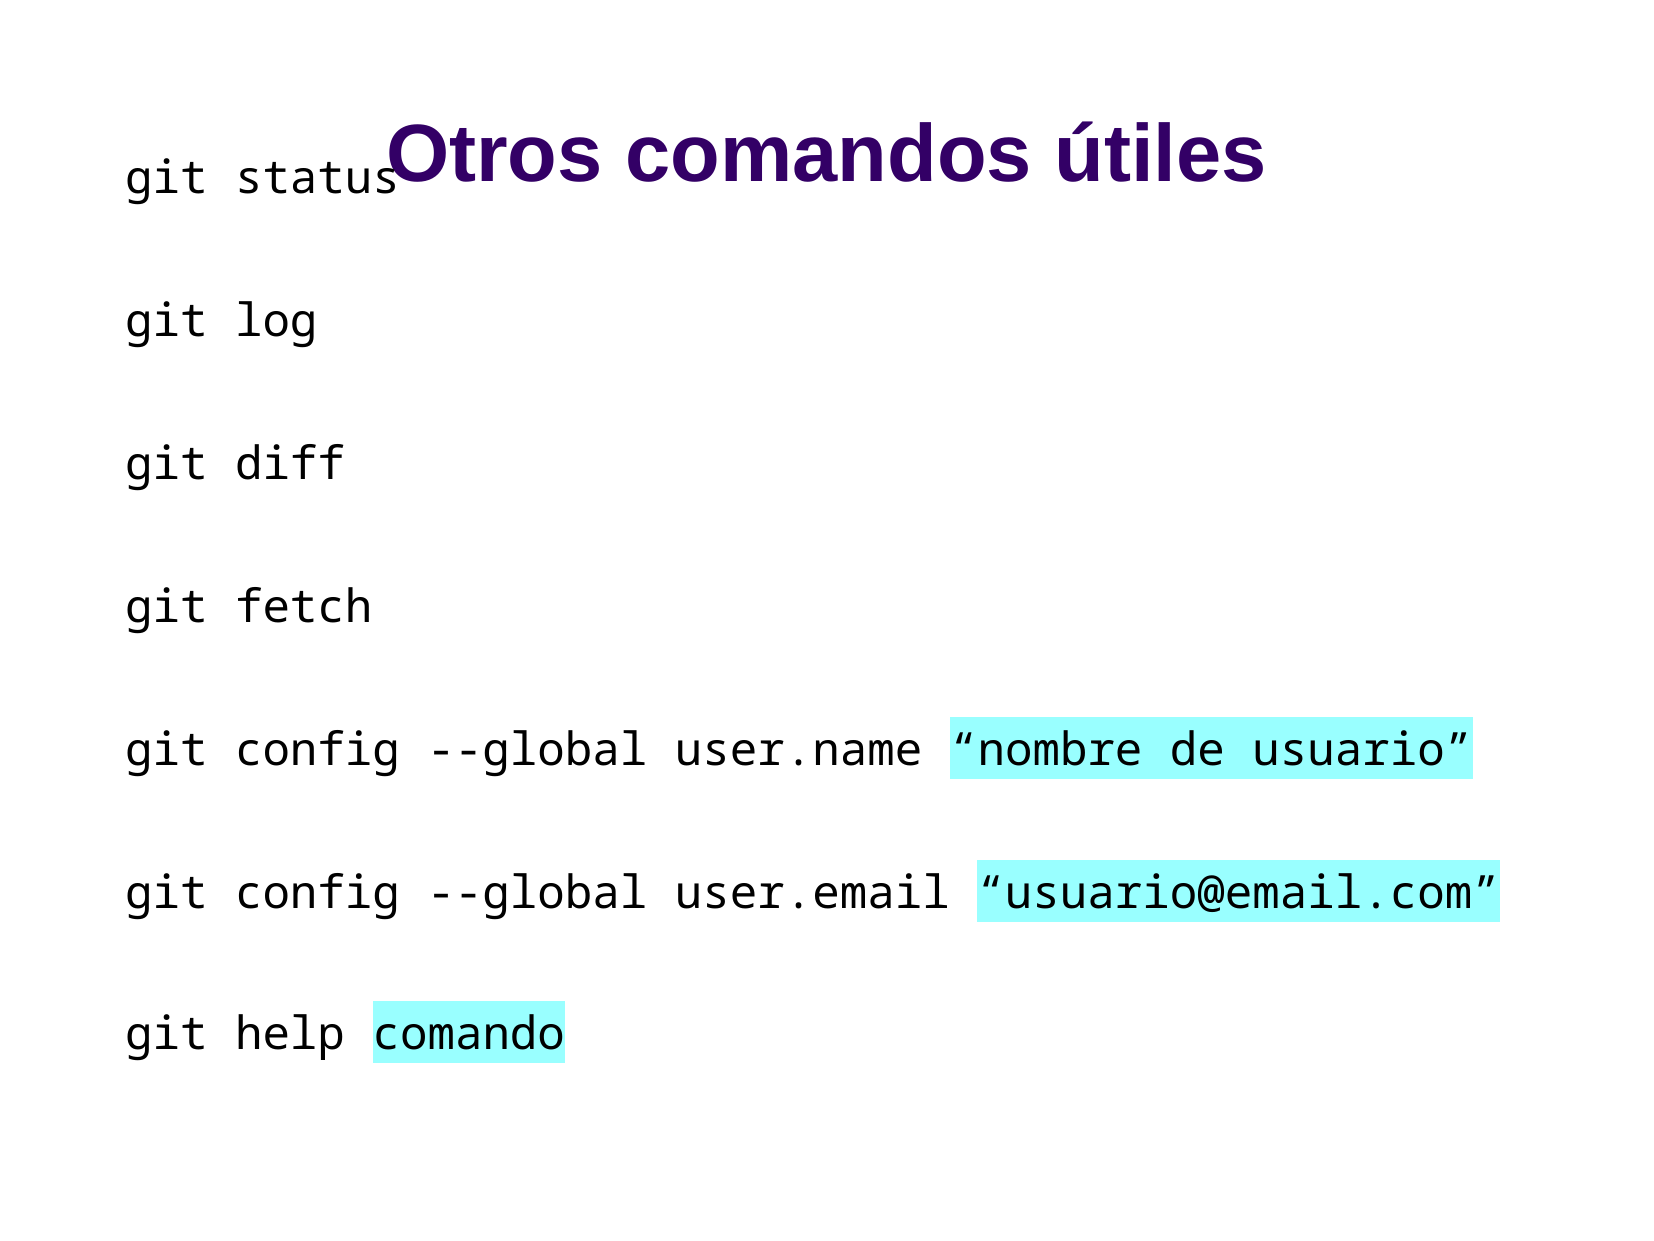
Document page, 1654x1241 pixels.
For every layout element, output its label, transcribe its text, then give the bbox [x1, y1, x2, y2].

title Otros comandos útiles [82, 49, 1571, 257]
text_box git status git log git diff git fetch git config --global user.name “nombre de usuario” git config --global user.email “usuario@email.com” git help comando [80, 137, 1568, 1070]
